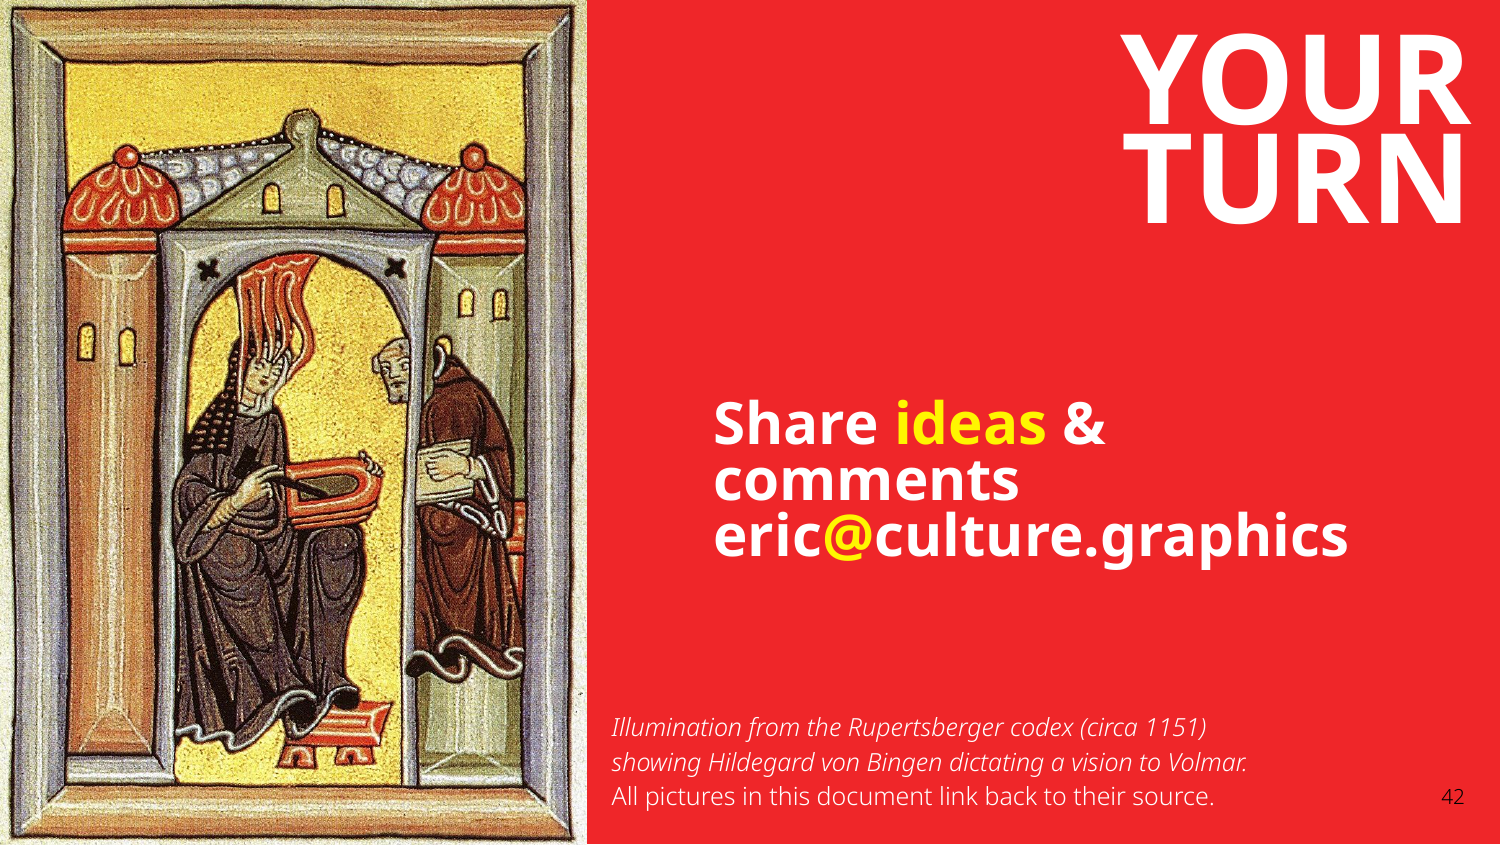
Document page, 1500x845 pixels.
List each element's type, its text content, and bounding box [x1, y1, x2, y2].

title Your turn [1074, 30, 1488, 257]
picture [0, 0, 587, 845]
title Share ideas & comments eric@culture.graphics [698, 385, 1435, 529]
subtitle Illumination from the Rupertsberger codex (circa 1151) showing Hildegard von Bingen dictating a vision to Volmar. All pictures in this document link back to their source. [596, 697, 1287, 826]
